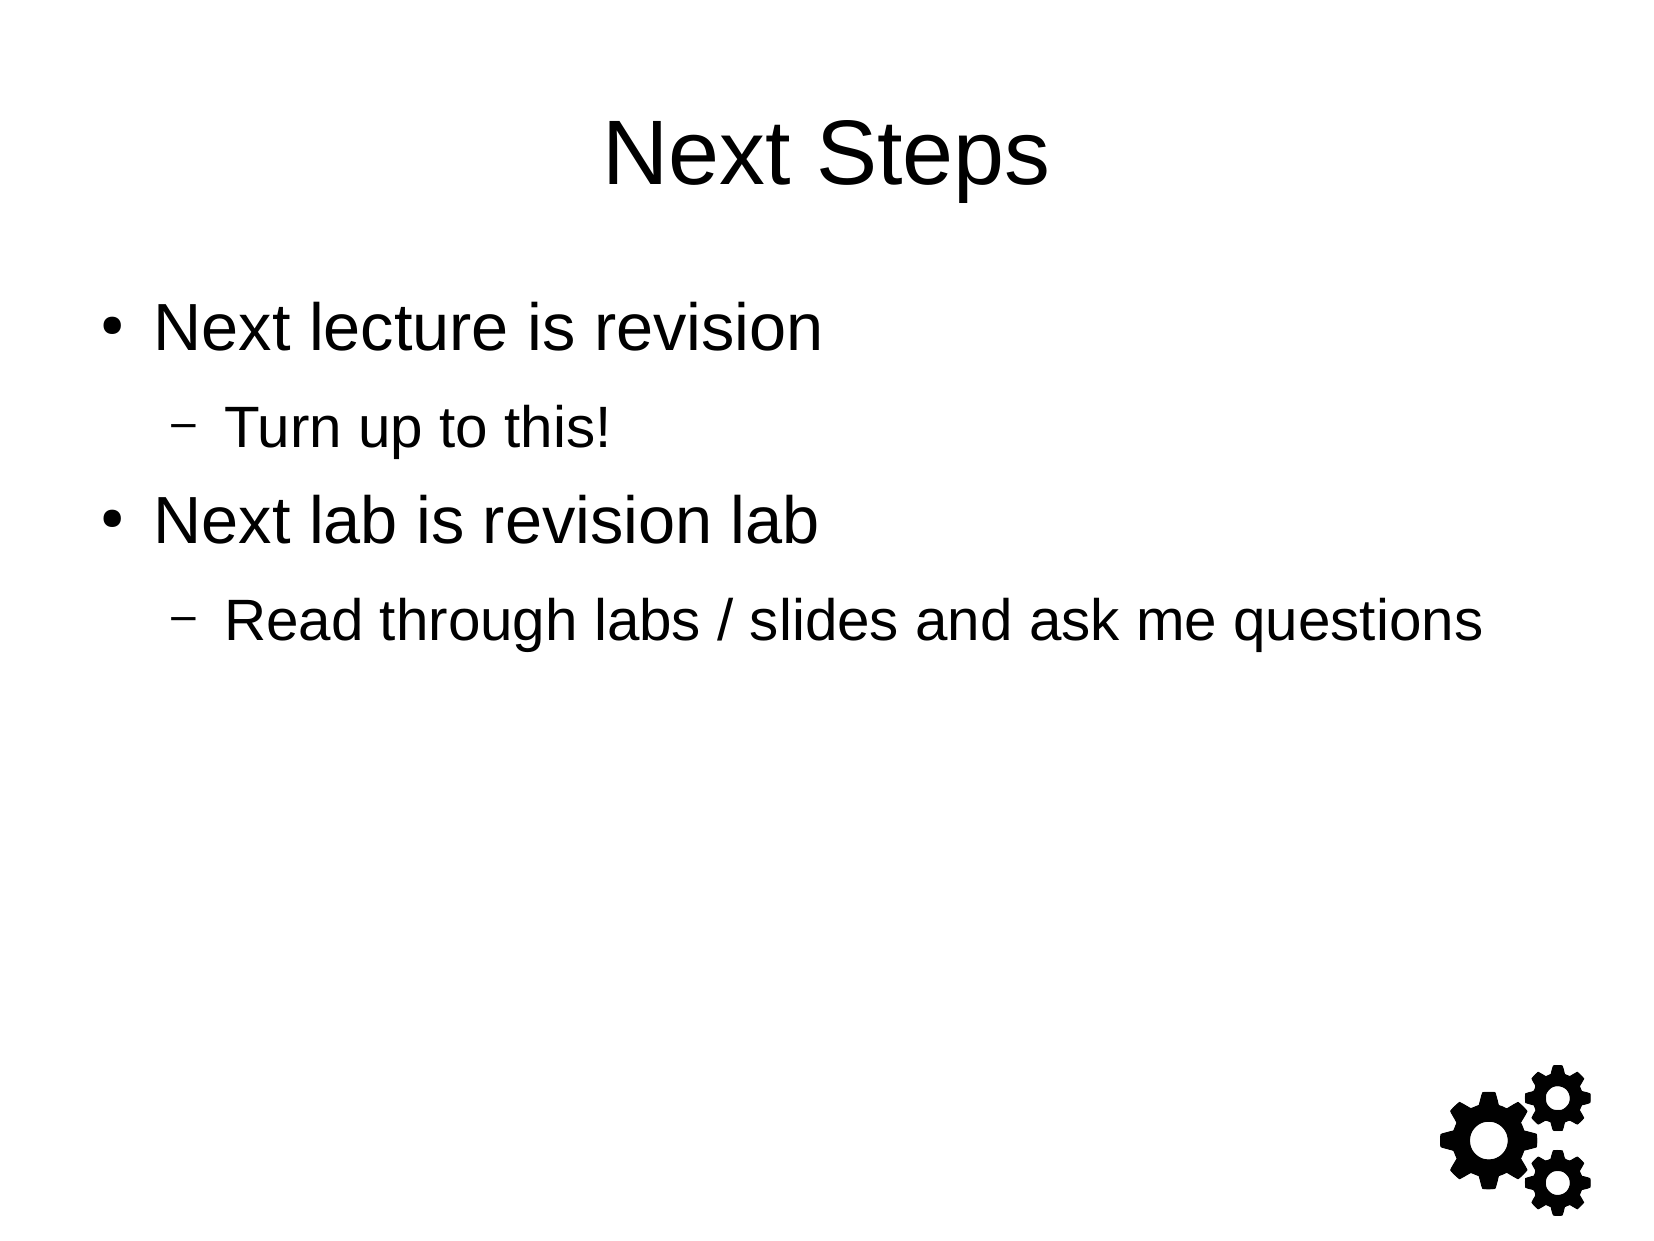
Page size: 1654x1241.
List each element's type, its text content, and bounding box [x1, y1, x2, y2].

picture [1440, 1065, 1591, 1216]
title Next Steps [82, 49, 1571, 257]
list Next lecture is revision Turn up to this! Next lab is revision lab Read through labs / slides and ask me questions [82, 290, 1571, 1010]
